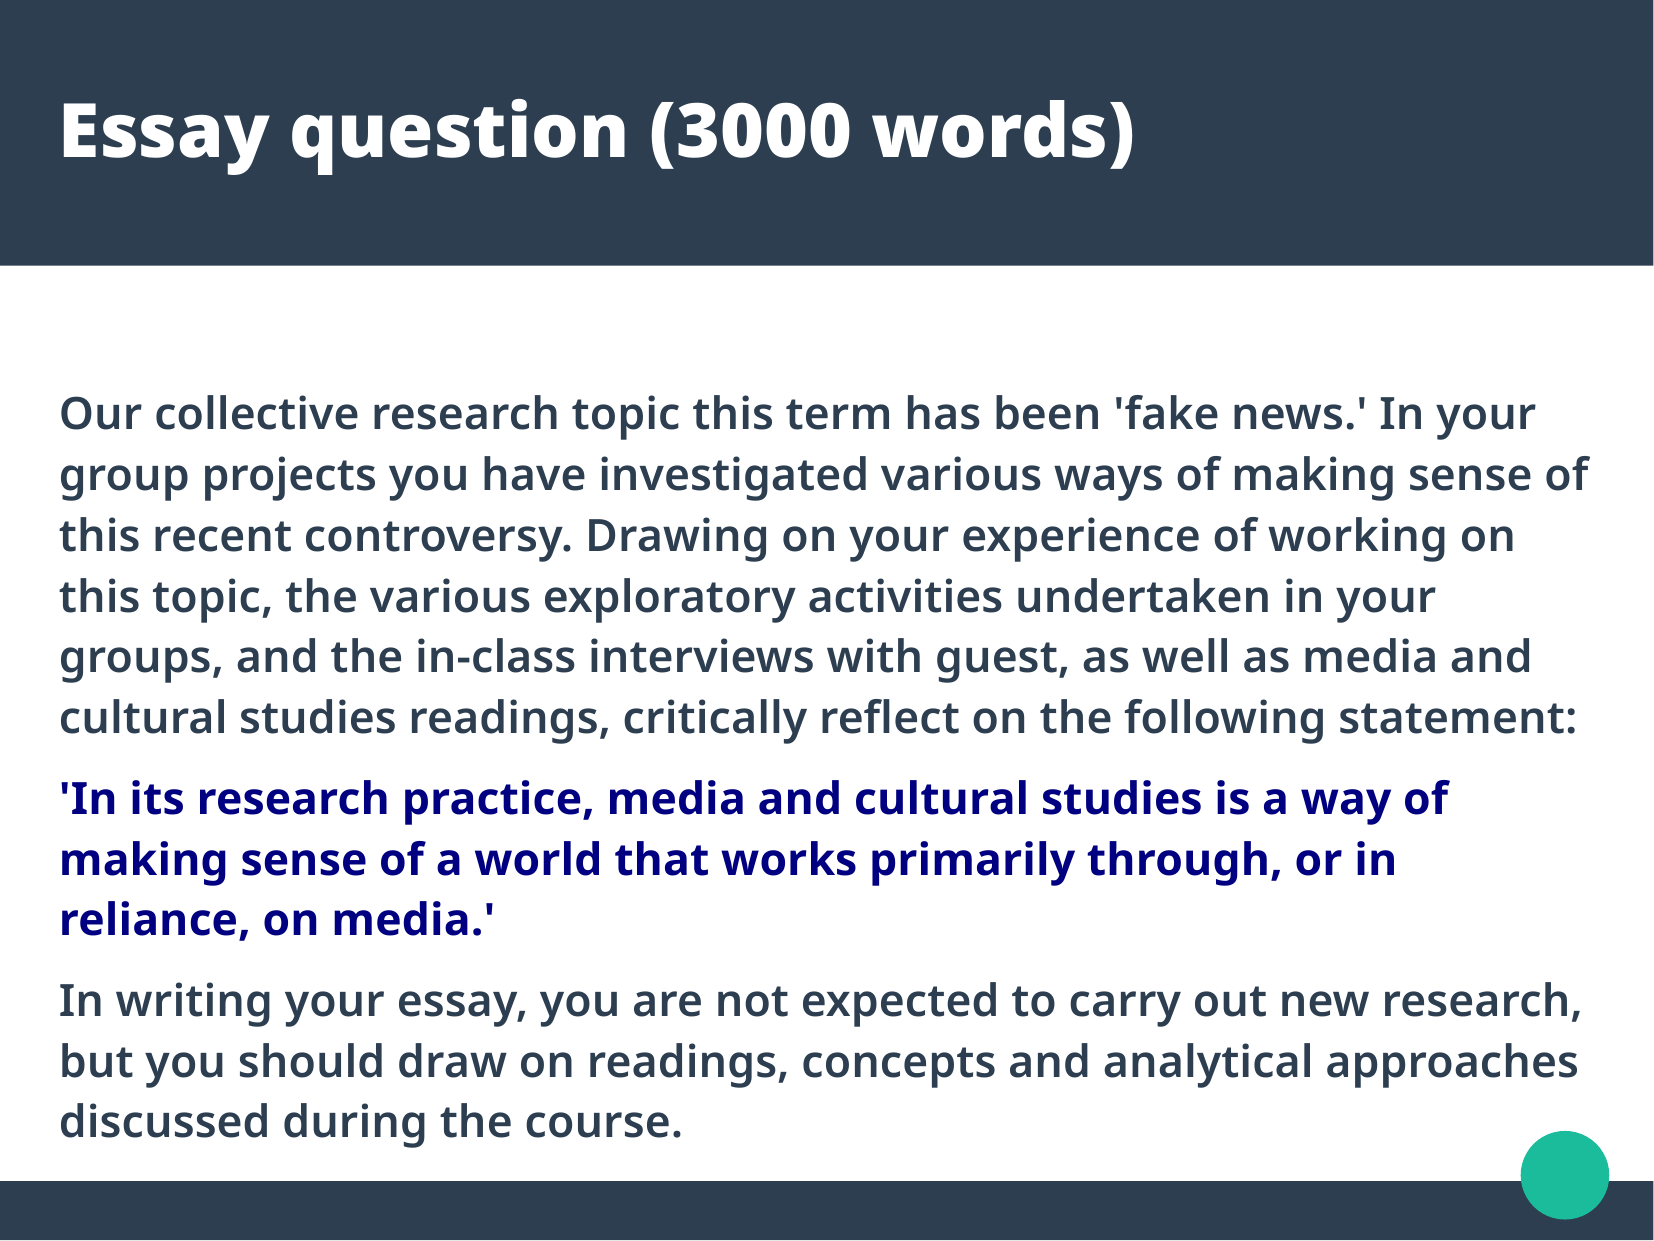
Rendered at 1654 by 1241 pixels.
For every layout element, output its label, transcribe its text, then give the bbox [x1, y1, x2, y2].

list Our collective research topic this term has been 'fake news.' In your group projects you have investigated various ways of making sense of this recent controversy. Drawing on your experience of working on this topic, the various exploratory activities undertaken in your groups, and the in-class interviews with guest, as well as media and cultural studies readings, critically reflect on the following statement: 'In its research practice, media and cultural studies is a way of making sense of a world that works primarily through, or in reliance, on media.' In writing your essay, you are not expected to carry out new research, but you should draw on readings, concepts and analytical approaches discussed during the course. [59, 324, 1595, 1152]
title Essay question (3000 words) [59, 49, 1595, 207]
